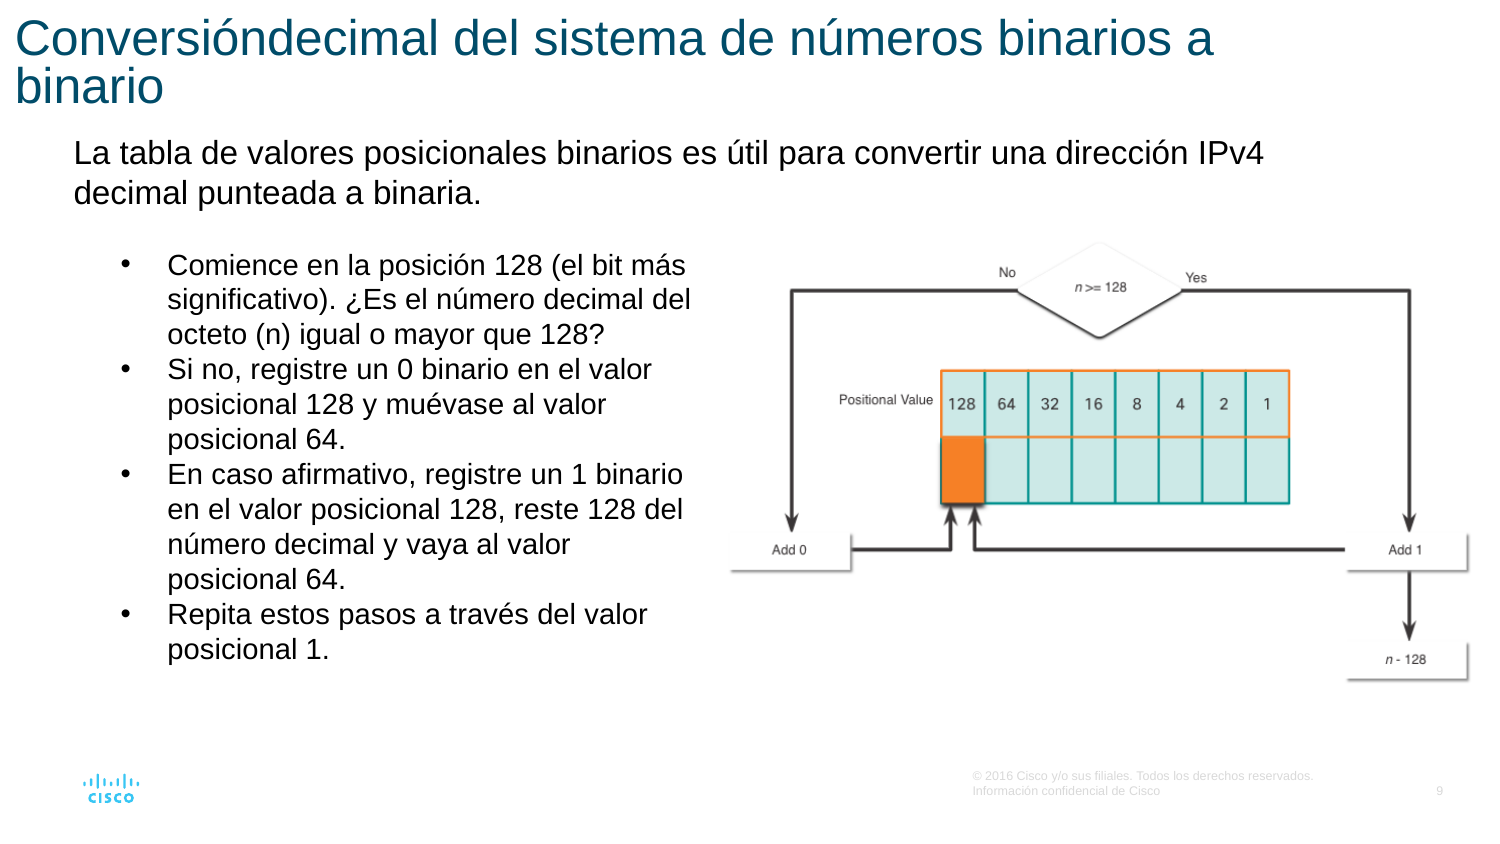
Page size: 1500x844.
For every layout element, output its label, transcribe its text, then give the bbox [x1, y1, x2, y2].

picture [710, 226, 1479, 688]
title Conversióndecimal del sistema de números binarios a binario [0, 5, 1369, 126]
list La tabla de valores posicionales binarios es útil para convertir una dirección IPv4 decimal punteada a binaria. [58, 123, 1399, 225]
text_box Comience en la posición 128 (el bit más significativo). ¿Es el número decimal del octeto (n) igual o mayor que 128? Si no, registre un 0 binario en el valor posicional 128 y muévase al valor posicional 64. En caso afirmativo, registre un 1 binario en el valor posicional 128, reste 128 del número decimal y vaya al valor posicional 64. Repita estos pasos a través del valor posicional 1. [81, 238, 710, 673]
